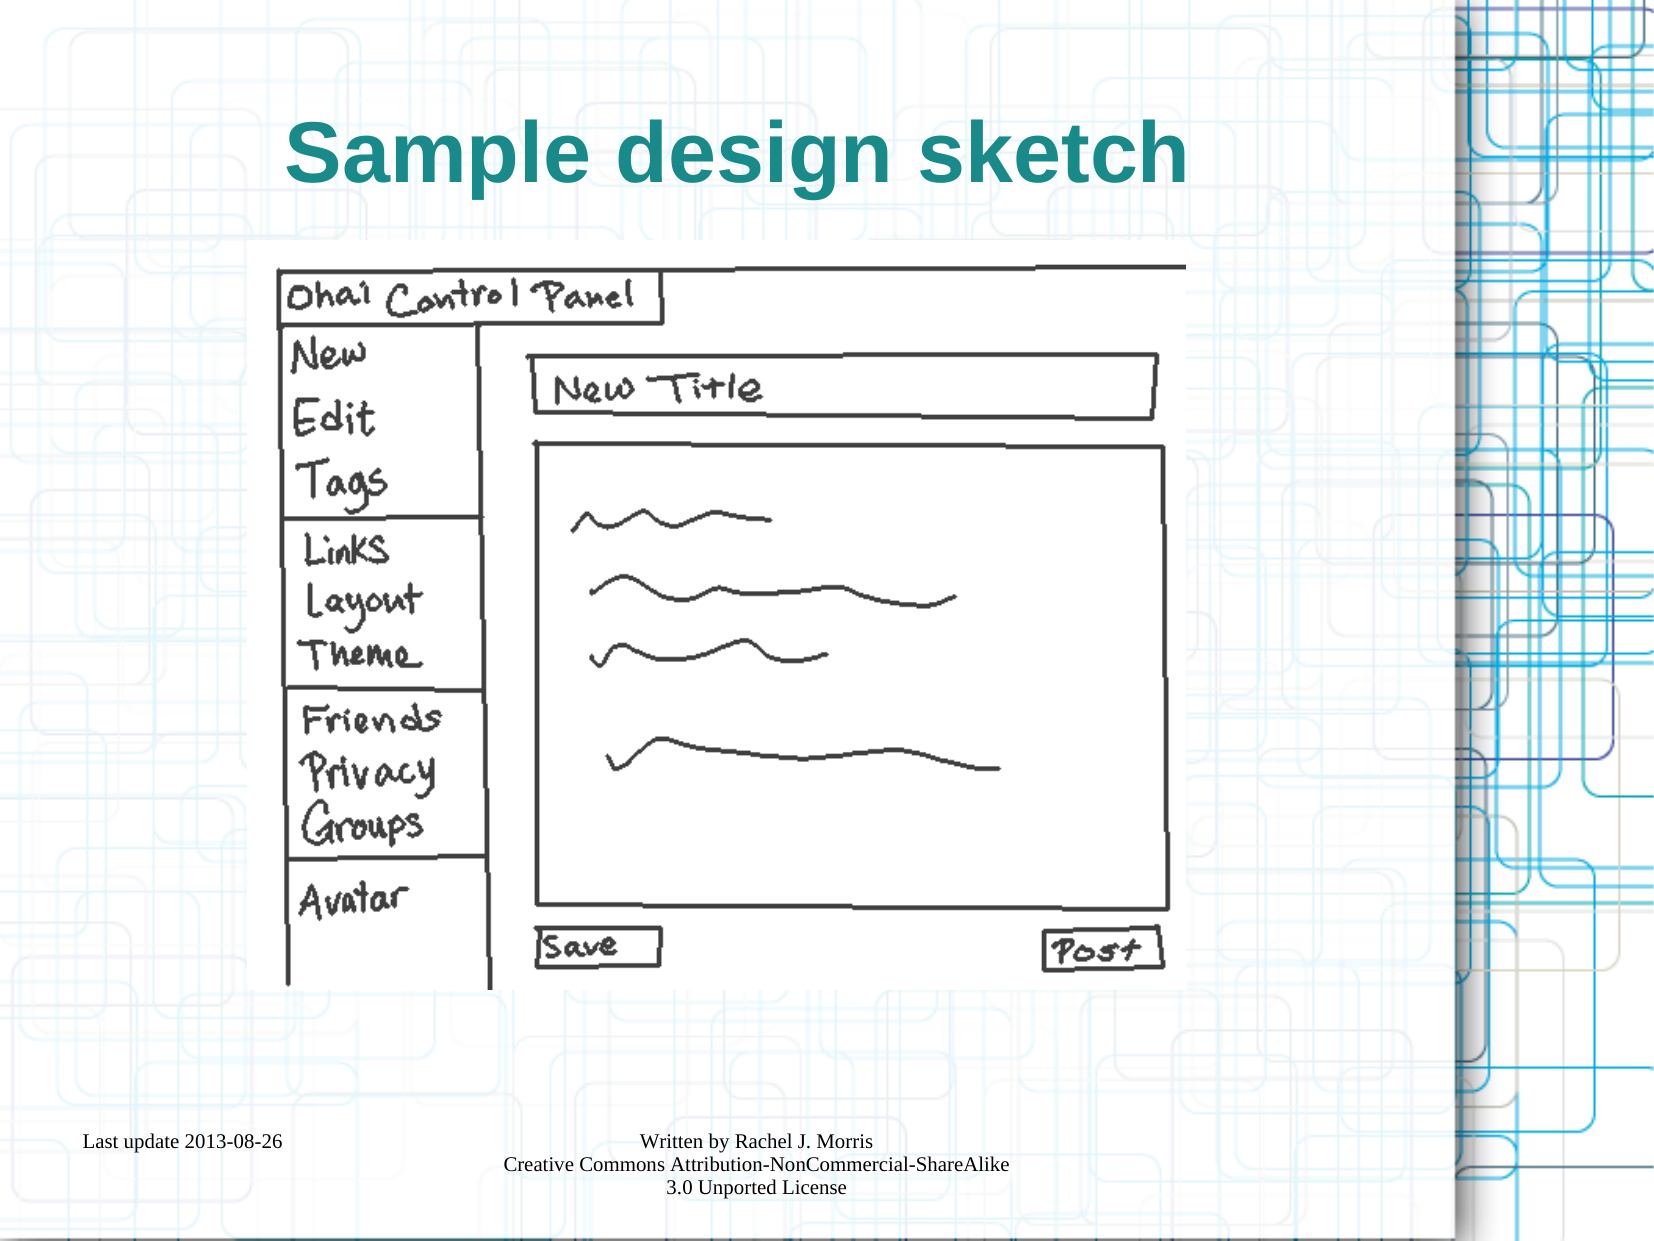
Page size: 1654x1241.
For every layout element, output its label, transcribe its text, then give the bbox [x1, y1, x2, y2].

title Sample design sketch [59, 49, 1418, 257]
picture [0, 0, 1654, 1241]
